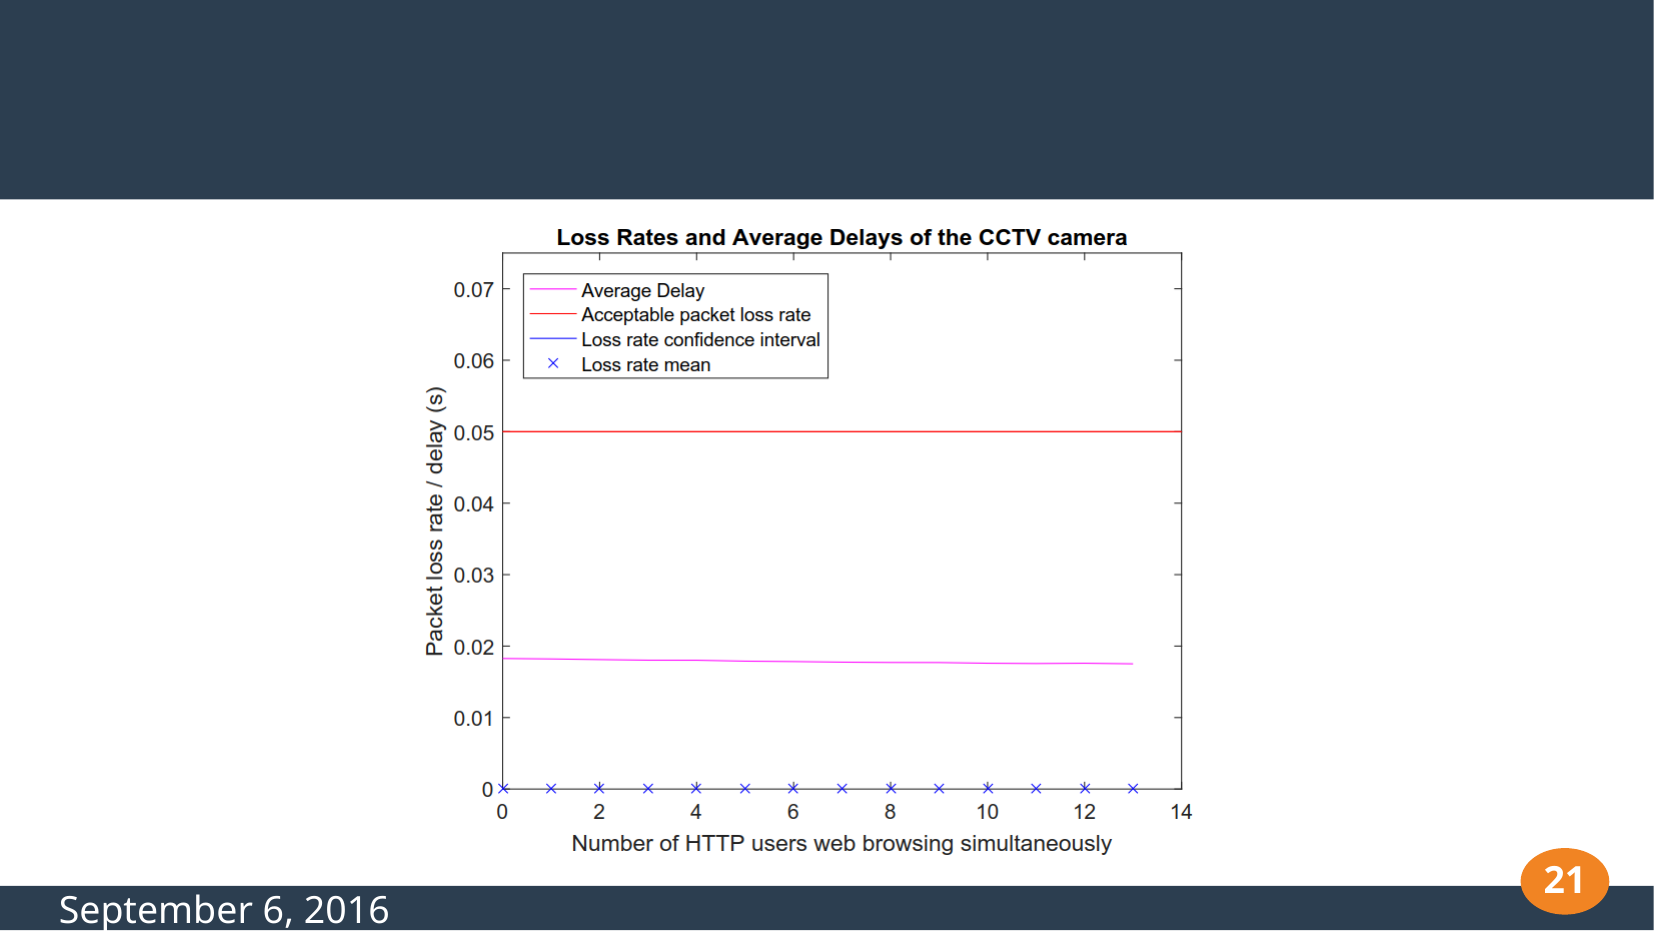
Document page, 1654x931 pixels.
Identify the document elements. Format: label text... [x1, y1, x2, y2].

picture [389, 205, 1265, 861]
text_box September 6, 2016 [59, 885, 532, 931]
text_box 24 [1505, 837, 1625, 926]
